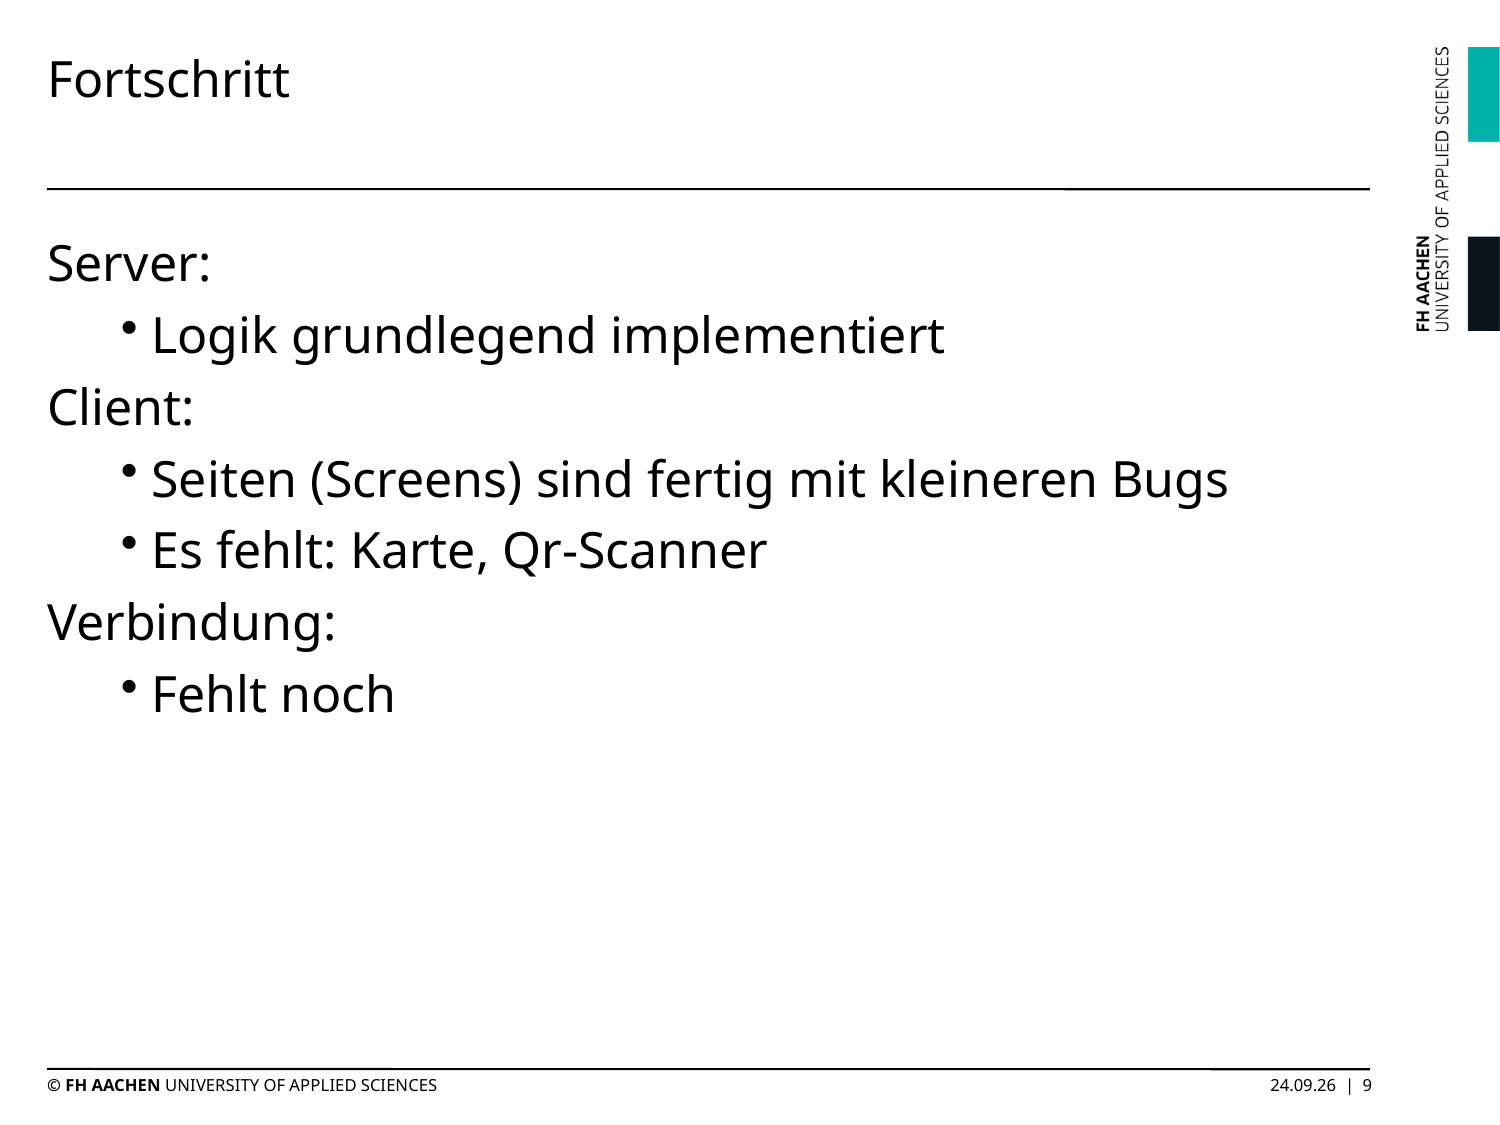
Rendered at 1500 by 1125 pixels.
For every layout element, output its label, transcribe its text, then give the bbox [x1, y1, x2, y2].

title Fortschritt [47, 47, 1371, 166]
picture [1404, 47, 1500, 331]
list Server: Logik grundlegend implementiert Client: Seiten (Screens) sind fertig mit kleineren Bugs Es fehlt: Karte, Qr-Scanner Verbindung: Fehlt noch [47, 231, 1371, 1042]
